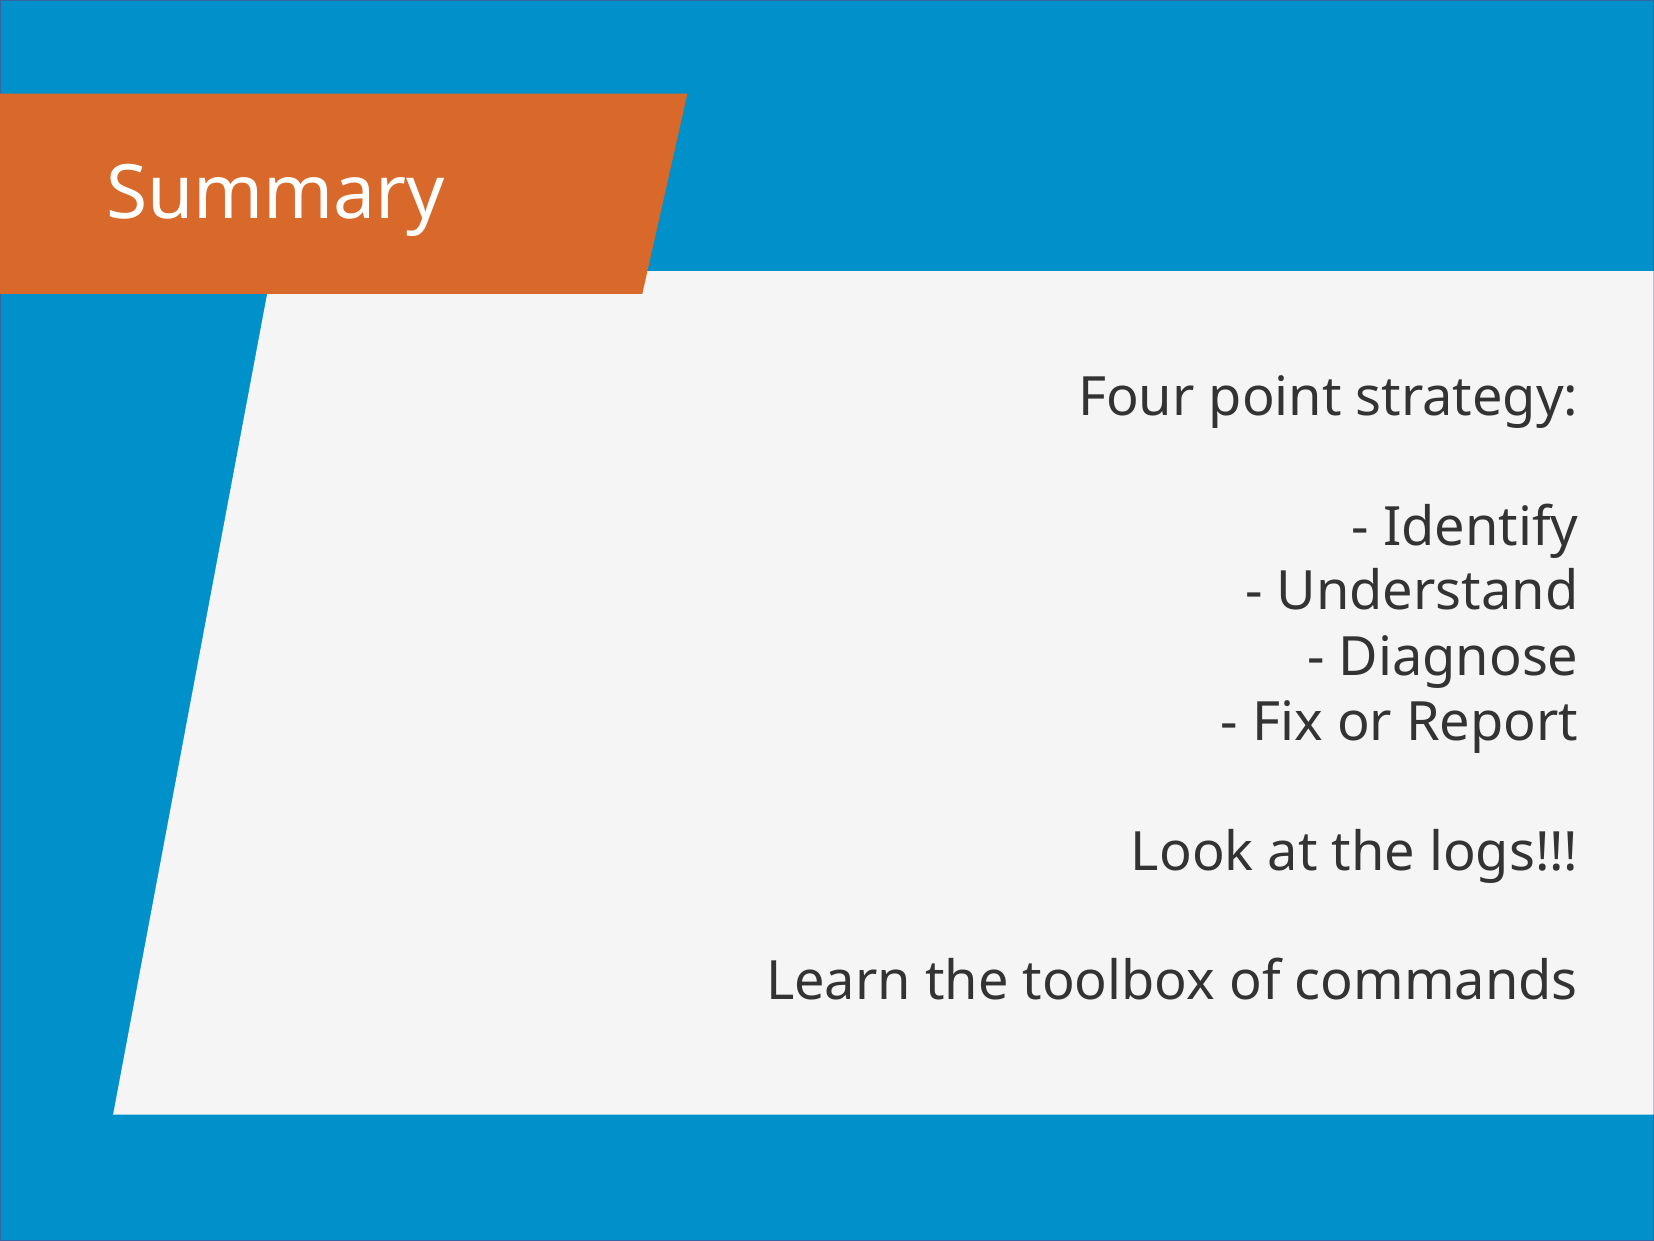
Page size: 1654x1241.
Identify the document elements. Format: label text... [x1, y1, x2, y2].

text_box Four point strategy: - Identify - Understand - Diagnose - Fix or Report Look at the logs!!! Learn the toolbox of commands [299, 353, 1594, 1150]
text_box [0, 0, 1654, 1241]
text_box Summary [91, 136, 625, 277]
